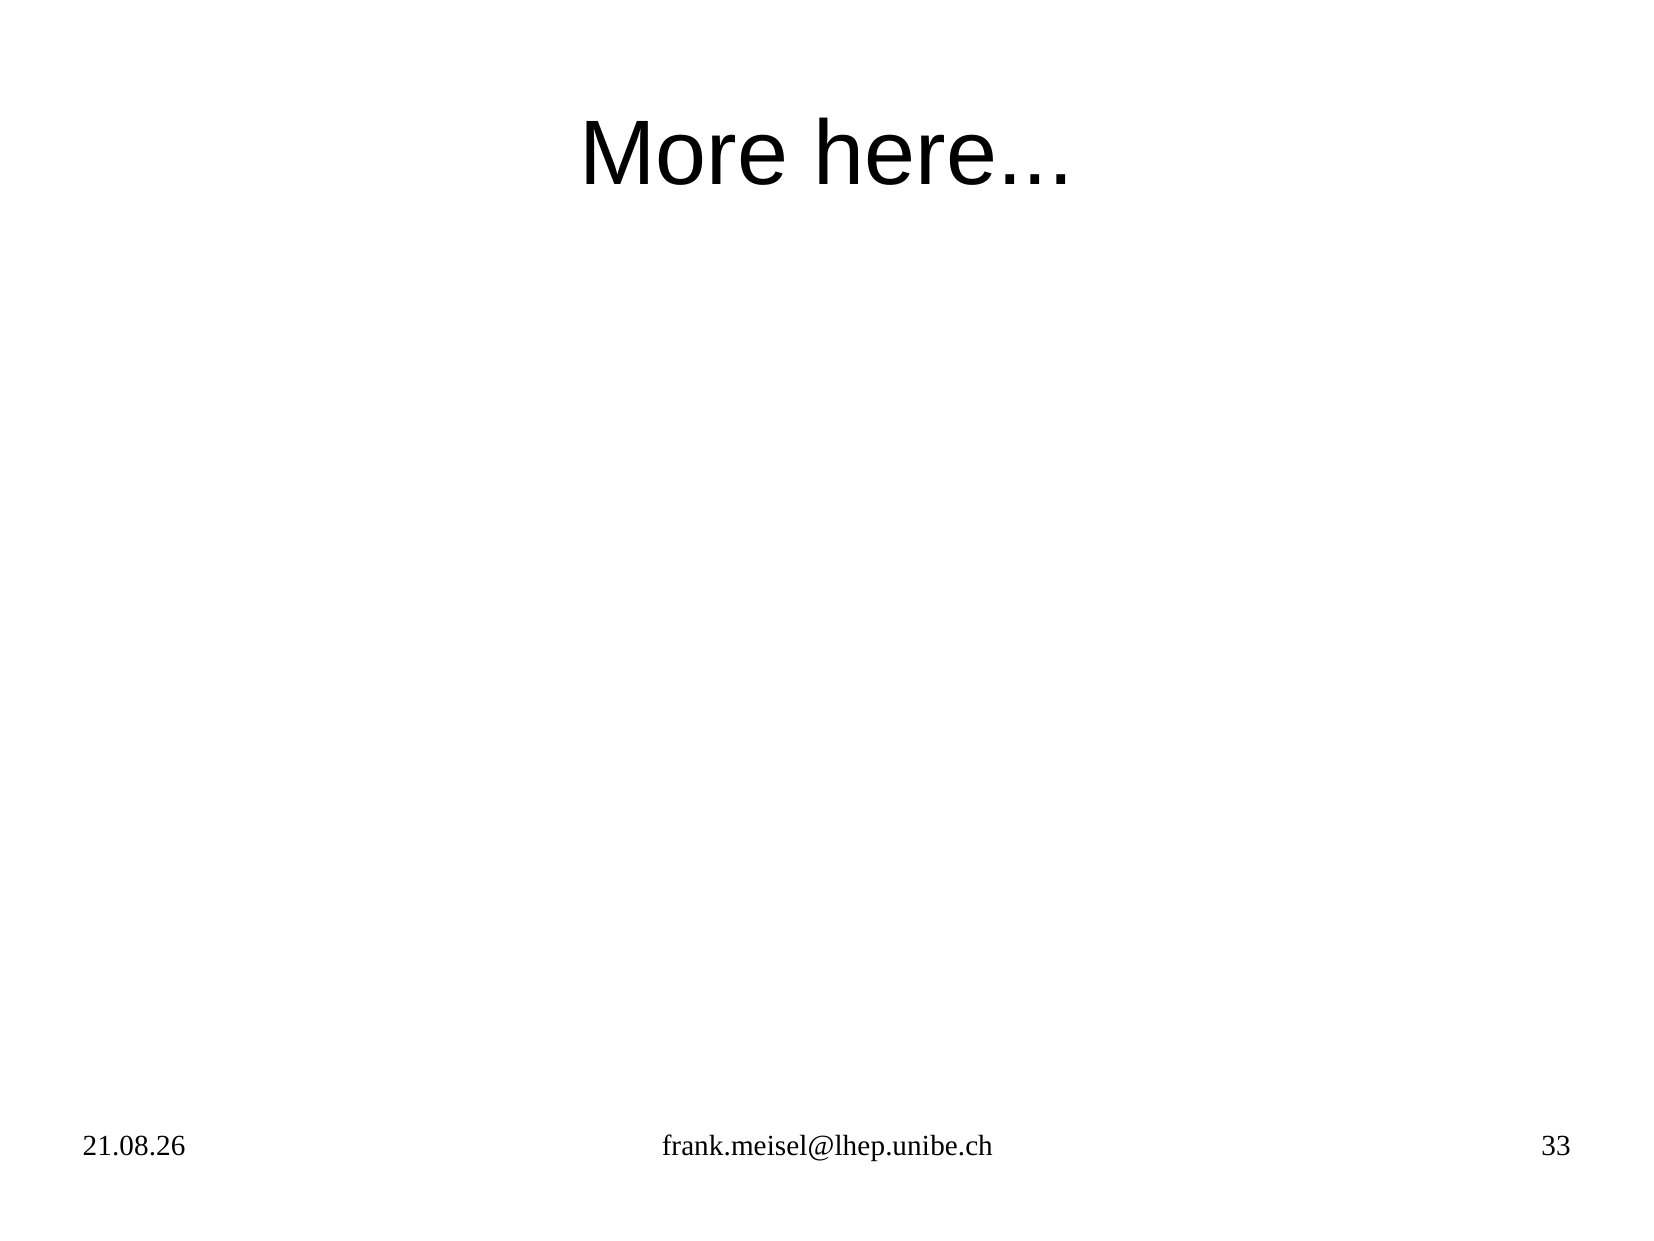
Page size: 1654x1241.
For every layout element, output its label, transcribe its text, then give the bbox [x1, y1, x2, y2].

title More here... [82, 56, 1571, 250]
